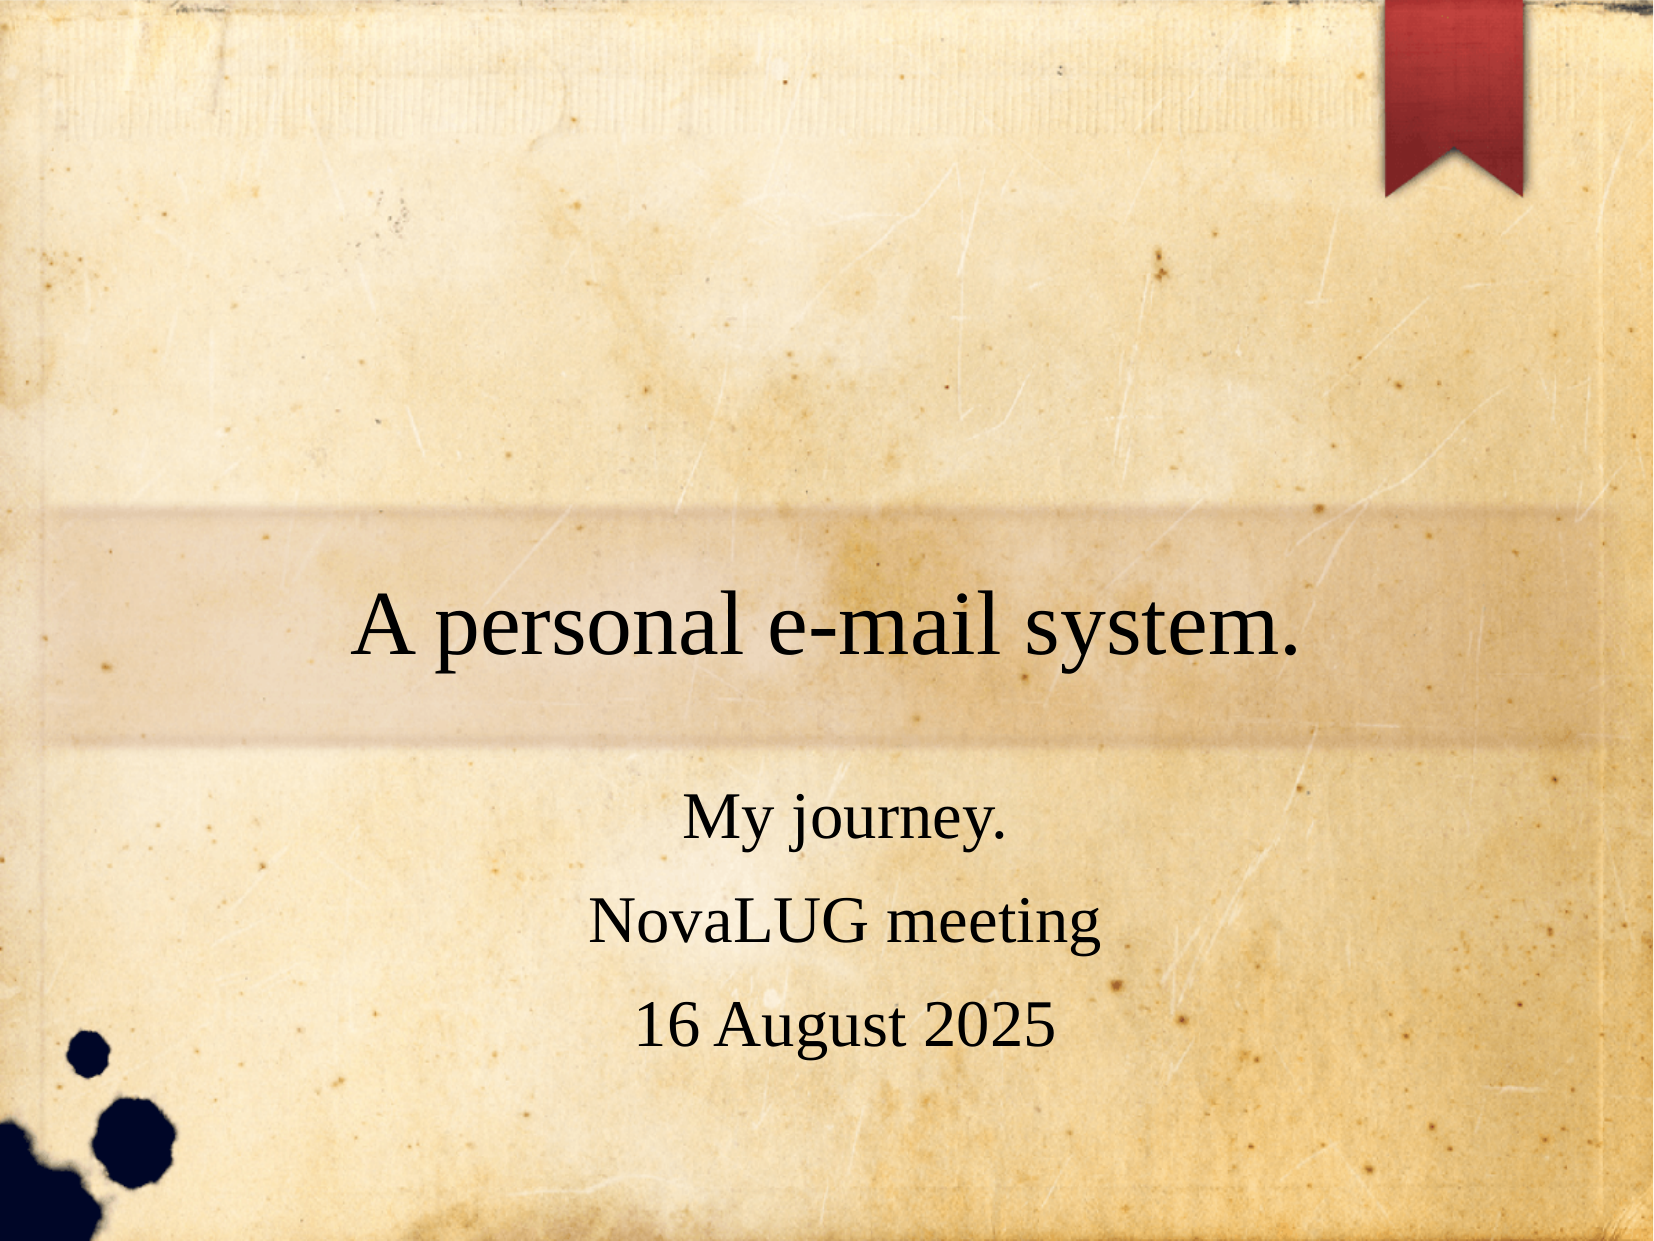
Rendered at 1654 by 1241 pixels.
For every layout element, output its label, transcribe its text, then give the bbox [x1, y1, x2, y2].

list My journey. NovaLUG meeting 16 August 2025 [82, 779, 1538, 1205]
picture [0, 0, 1654, 1241]
title A personal e-mail system. [82, 519, 1571, 727]
